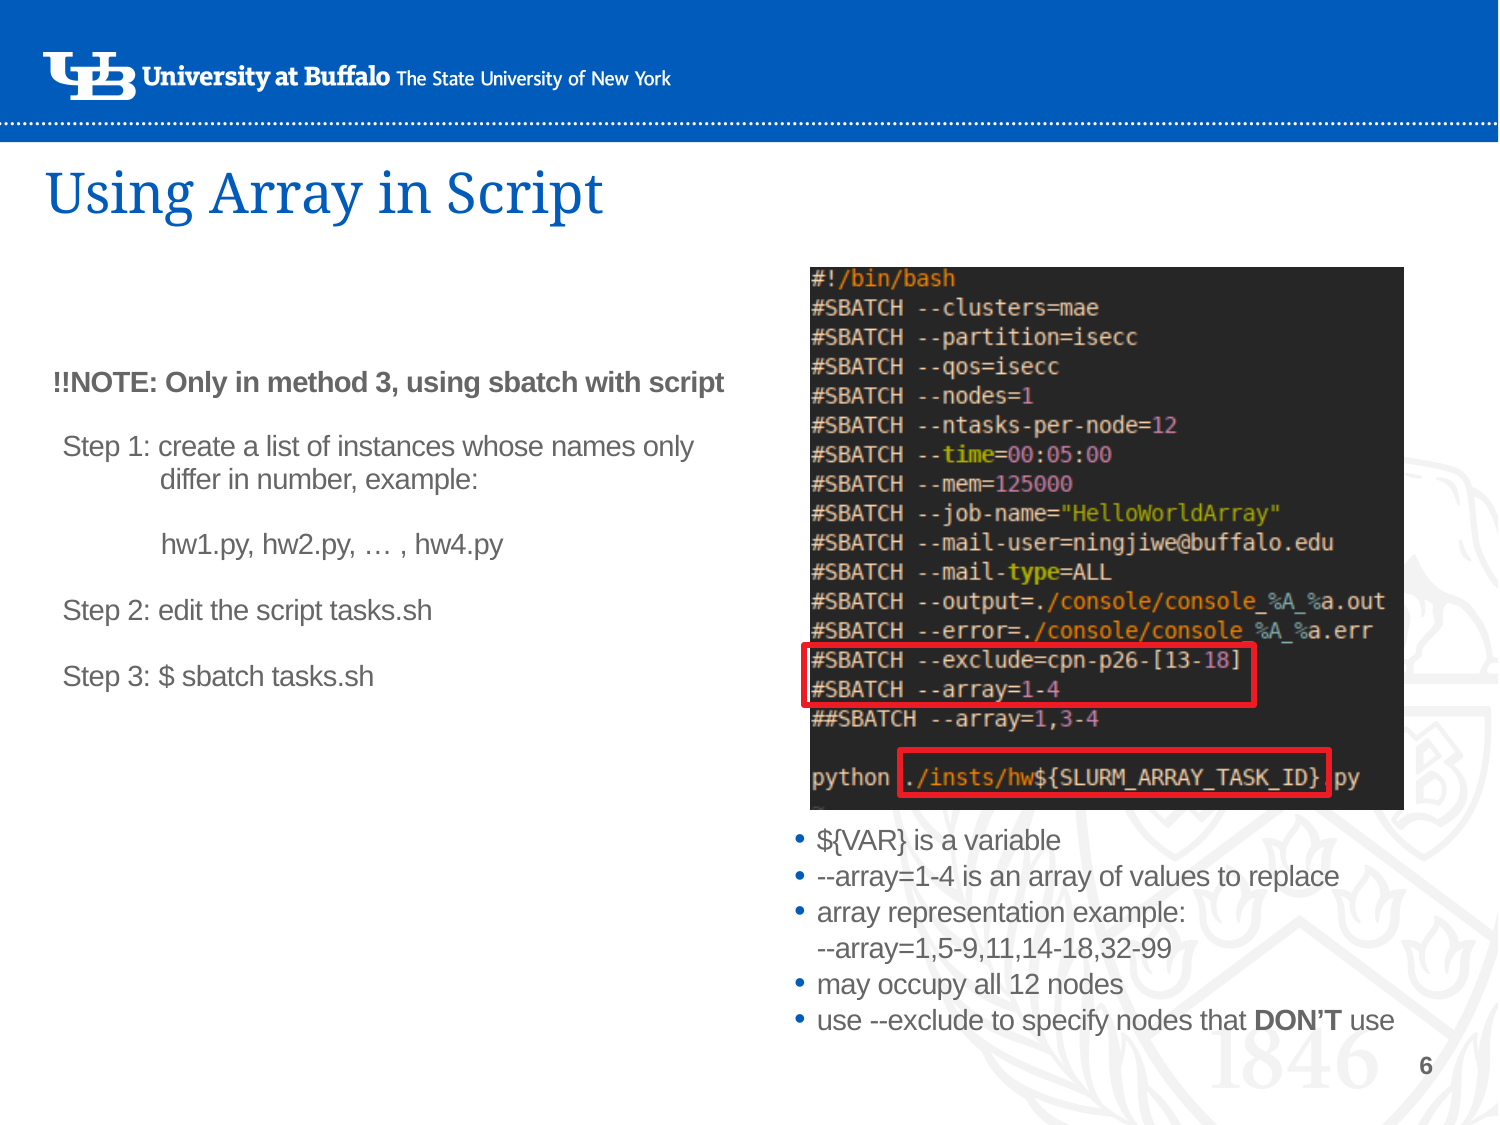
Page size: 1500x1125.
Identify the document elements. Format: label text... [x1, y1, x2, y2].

text_box [900, 750, 1330, 796]
list ${VAR} is a variable --array=1-4 is an array of values to replace array representation example: --array=1,5-9,11,14-18,32-99 may occupy all 12 nodes use --exclude to specify nodes that DON’T use [764, 825, 1453, 1051]
text_box !!NOTE: Only in method 3, using sbatch with script [37, 358, 747, 439]
text_box Step 1: create a list of instances whose names only differ in number, example: hw1.py, hw2.py, … , hw4.py Step 2: edit the script tasks.sh Step 3: $ sbatch tasks.sh [47, 422, 732, 788]
picture [0, 0, 1499, 1125]
text_box [804, 645, 1255, 706]
title Using Array in Script [30, 153, 1387, 233]
